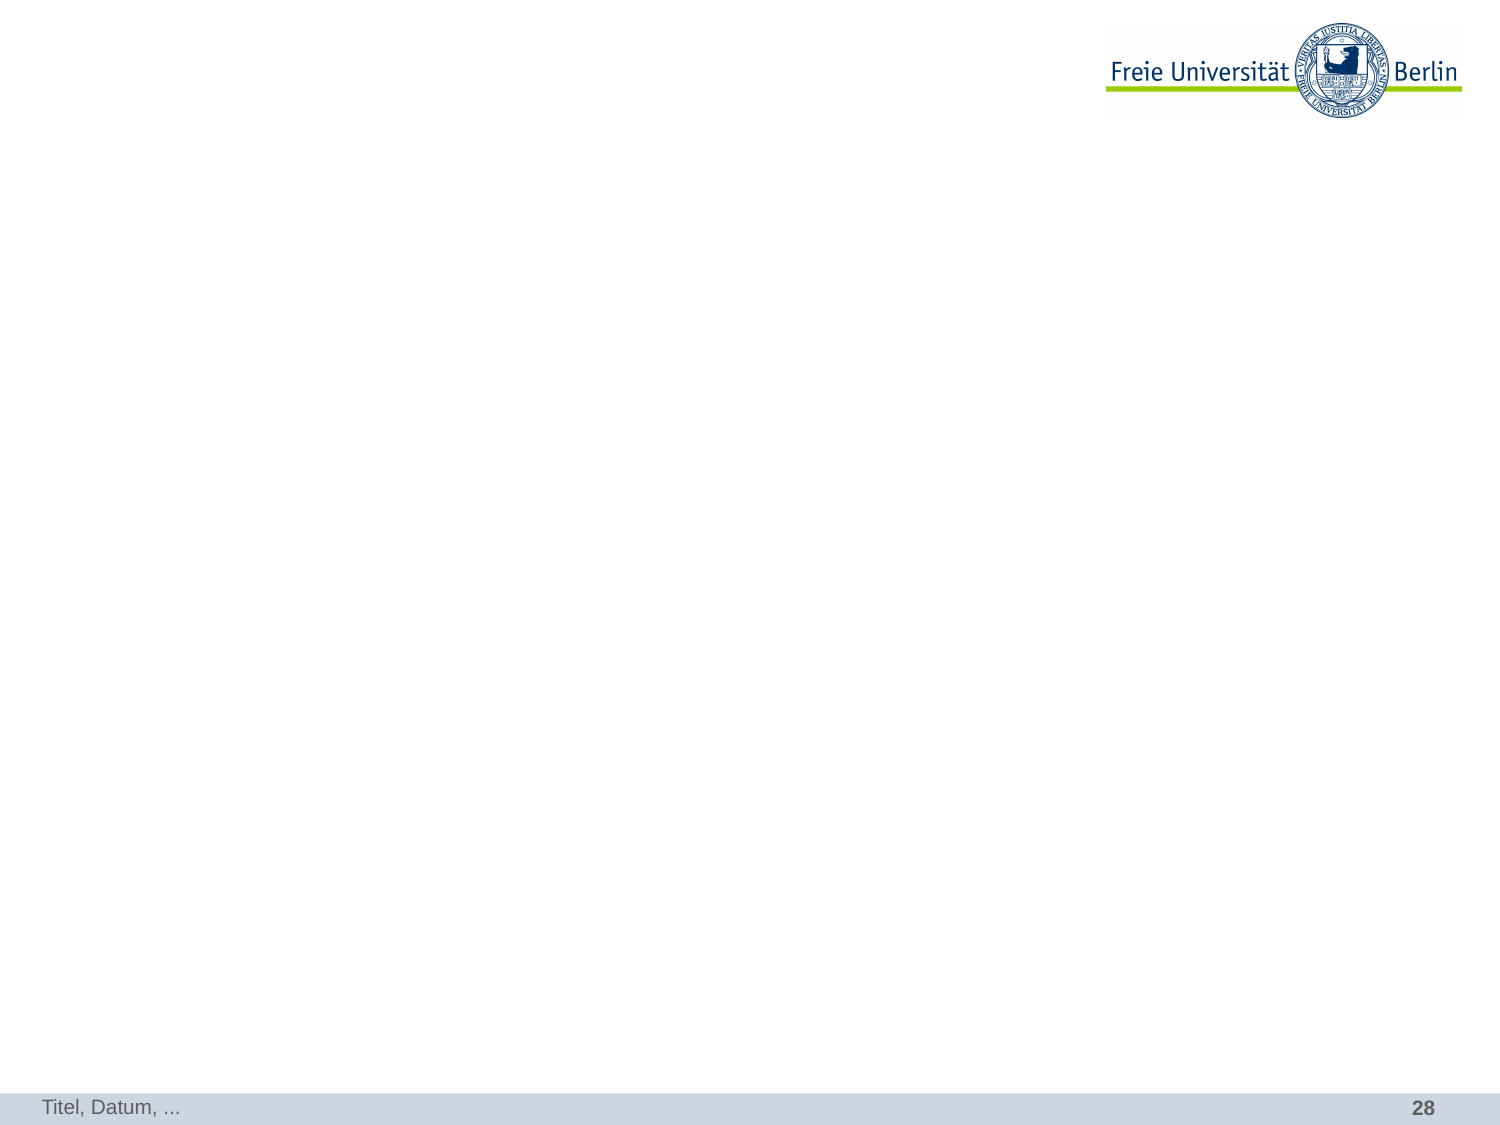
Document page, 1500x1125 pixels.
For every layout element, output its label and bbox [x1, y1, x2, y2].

picture [1106, 23, 1462, 118]
